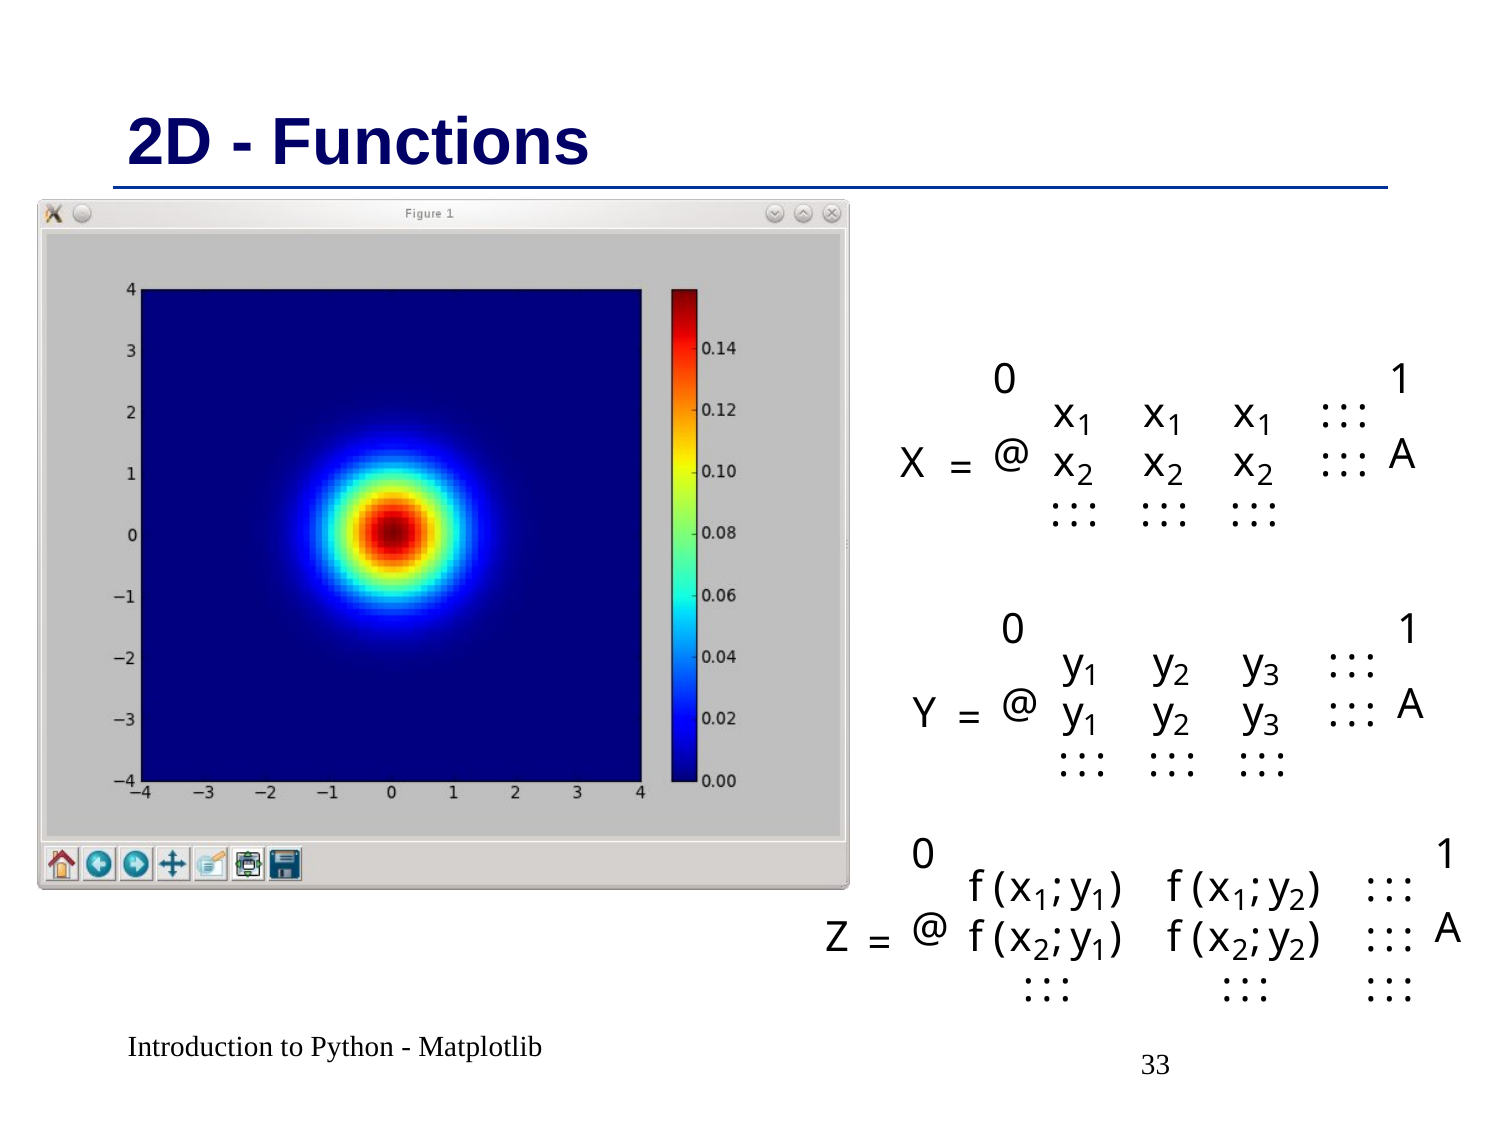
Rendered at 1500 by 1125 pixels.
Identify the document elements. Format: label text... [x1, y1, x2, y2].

text_box Introduction to Python - Matplotlib [112, 1025, 501, 1101]
text_box [899, 400, 1426, 550]
title 2D - Functions [112, 89, 1388, 186]
picture [37, 199, 850, 890]
text_box <number> [1074, 1025, 1388, 1101]
text_box [912, 650, 1434, 800]
text_box [825, 874, 1471, 1025]
